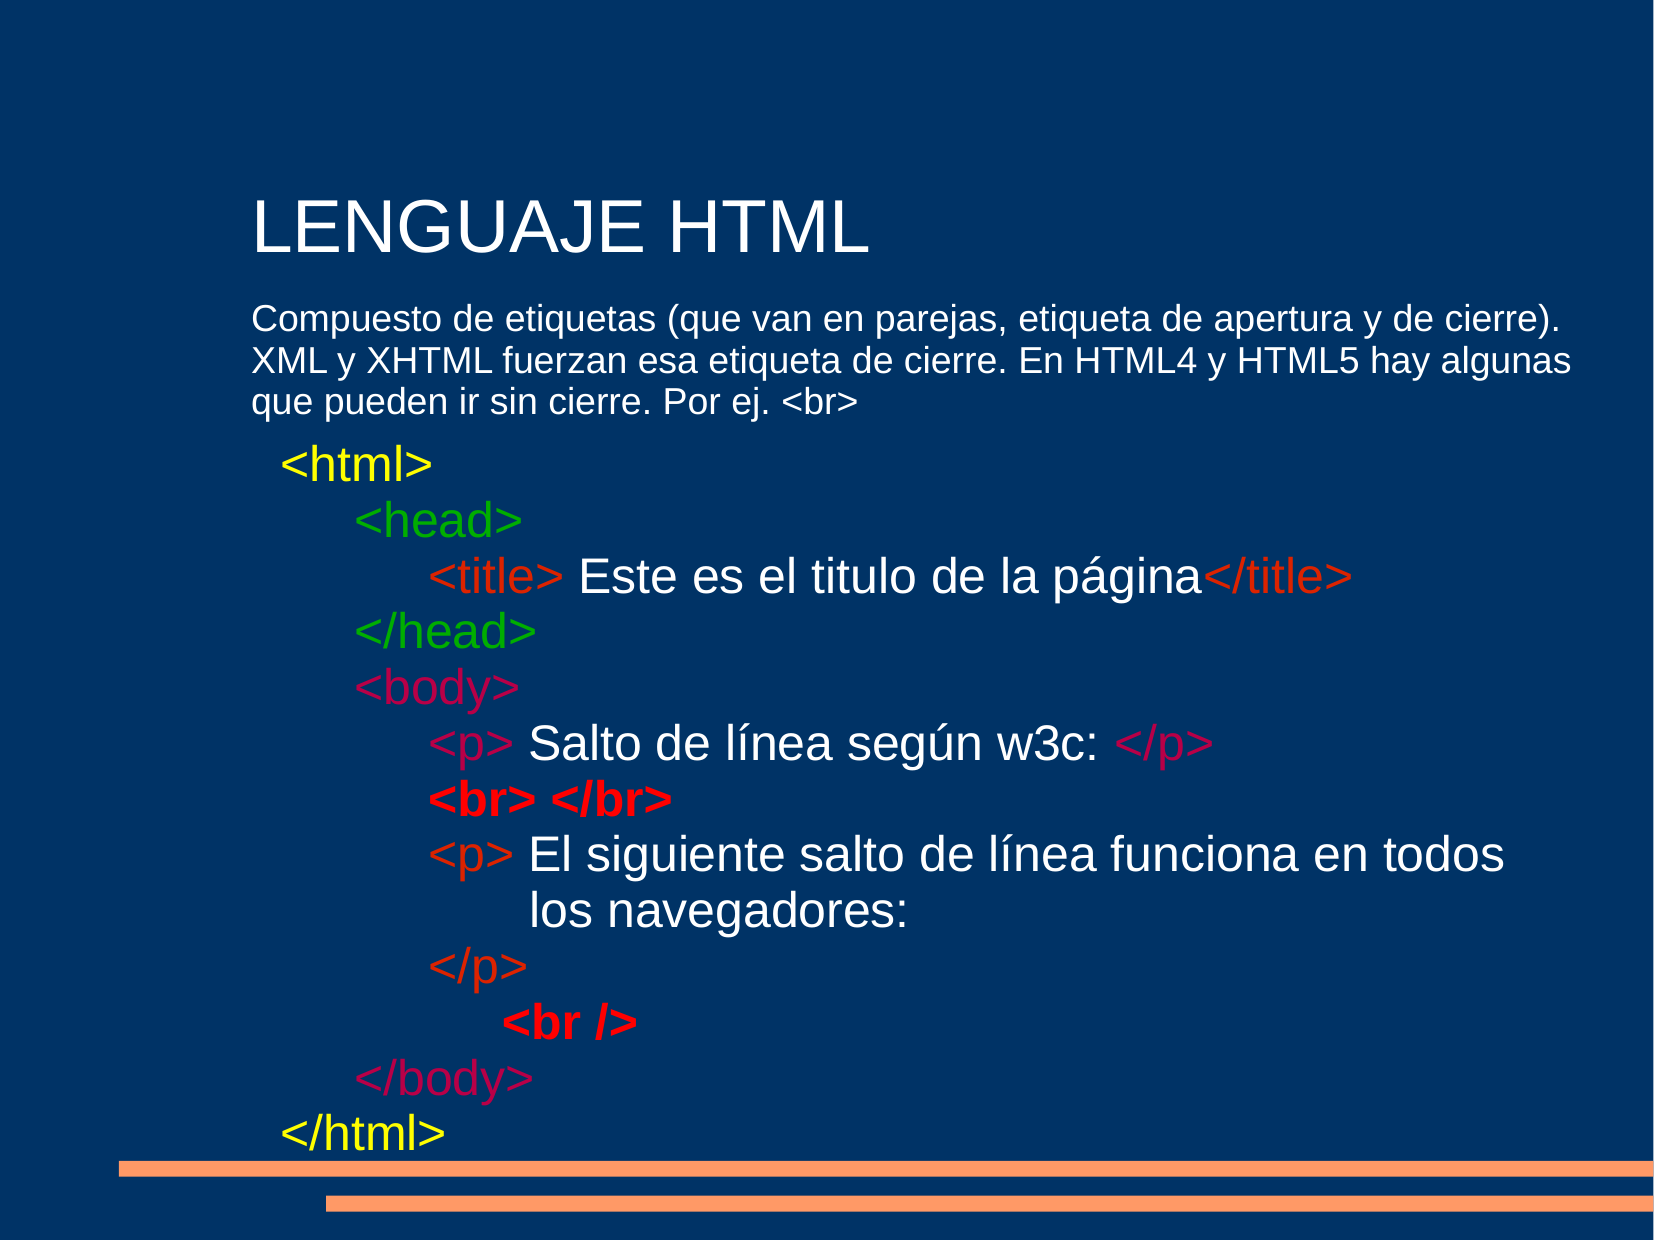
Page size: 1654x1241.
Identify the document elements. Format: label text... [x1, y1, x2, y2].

text_box Compuesto de etiquetas (que van en parejas, etiqueta de apertura y de cierre). XML y XHTML fuerzan esa etiqueta de cierre. En HTML4 y HTML5 hay algunas que pueden ir sin cierre. Por ej. <br> [236, 289, 1627, 473]
text_box LENGUAJE HTML [236, 177, 1359, 276]
text_box <html> <head> <title> Este es el titulo de la página</title> </head> <body> <p> Salto de línea según w3c: </p> <br> </br> <p> El siguiente salto de línea funciona en todos los navegadores: </p> <br /> </body> </html> [265, 429, 1595, 1211]
